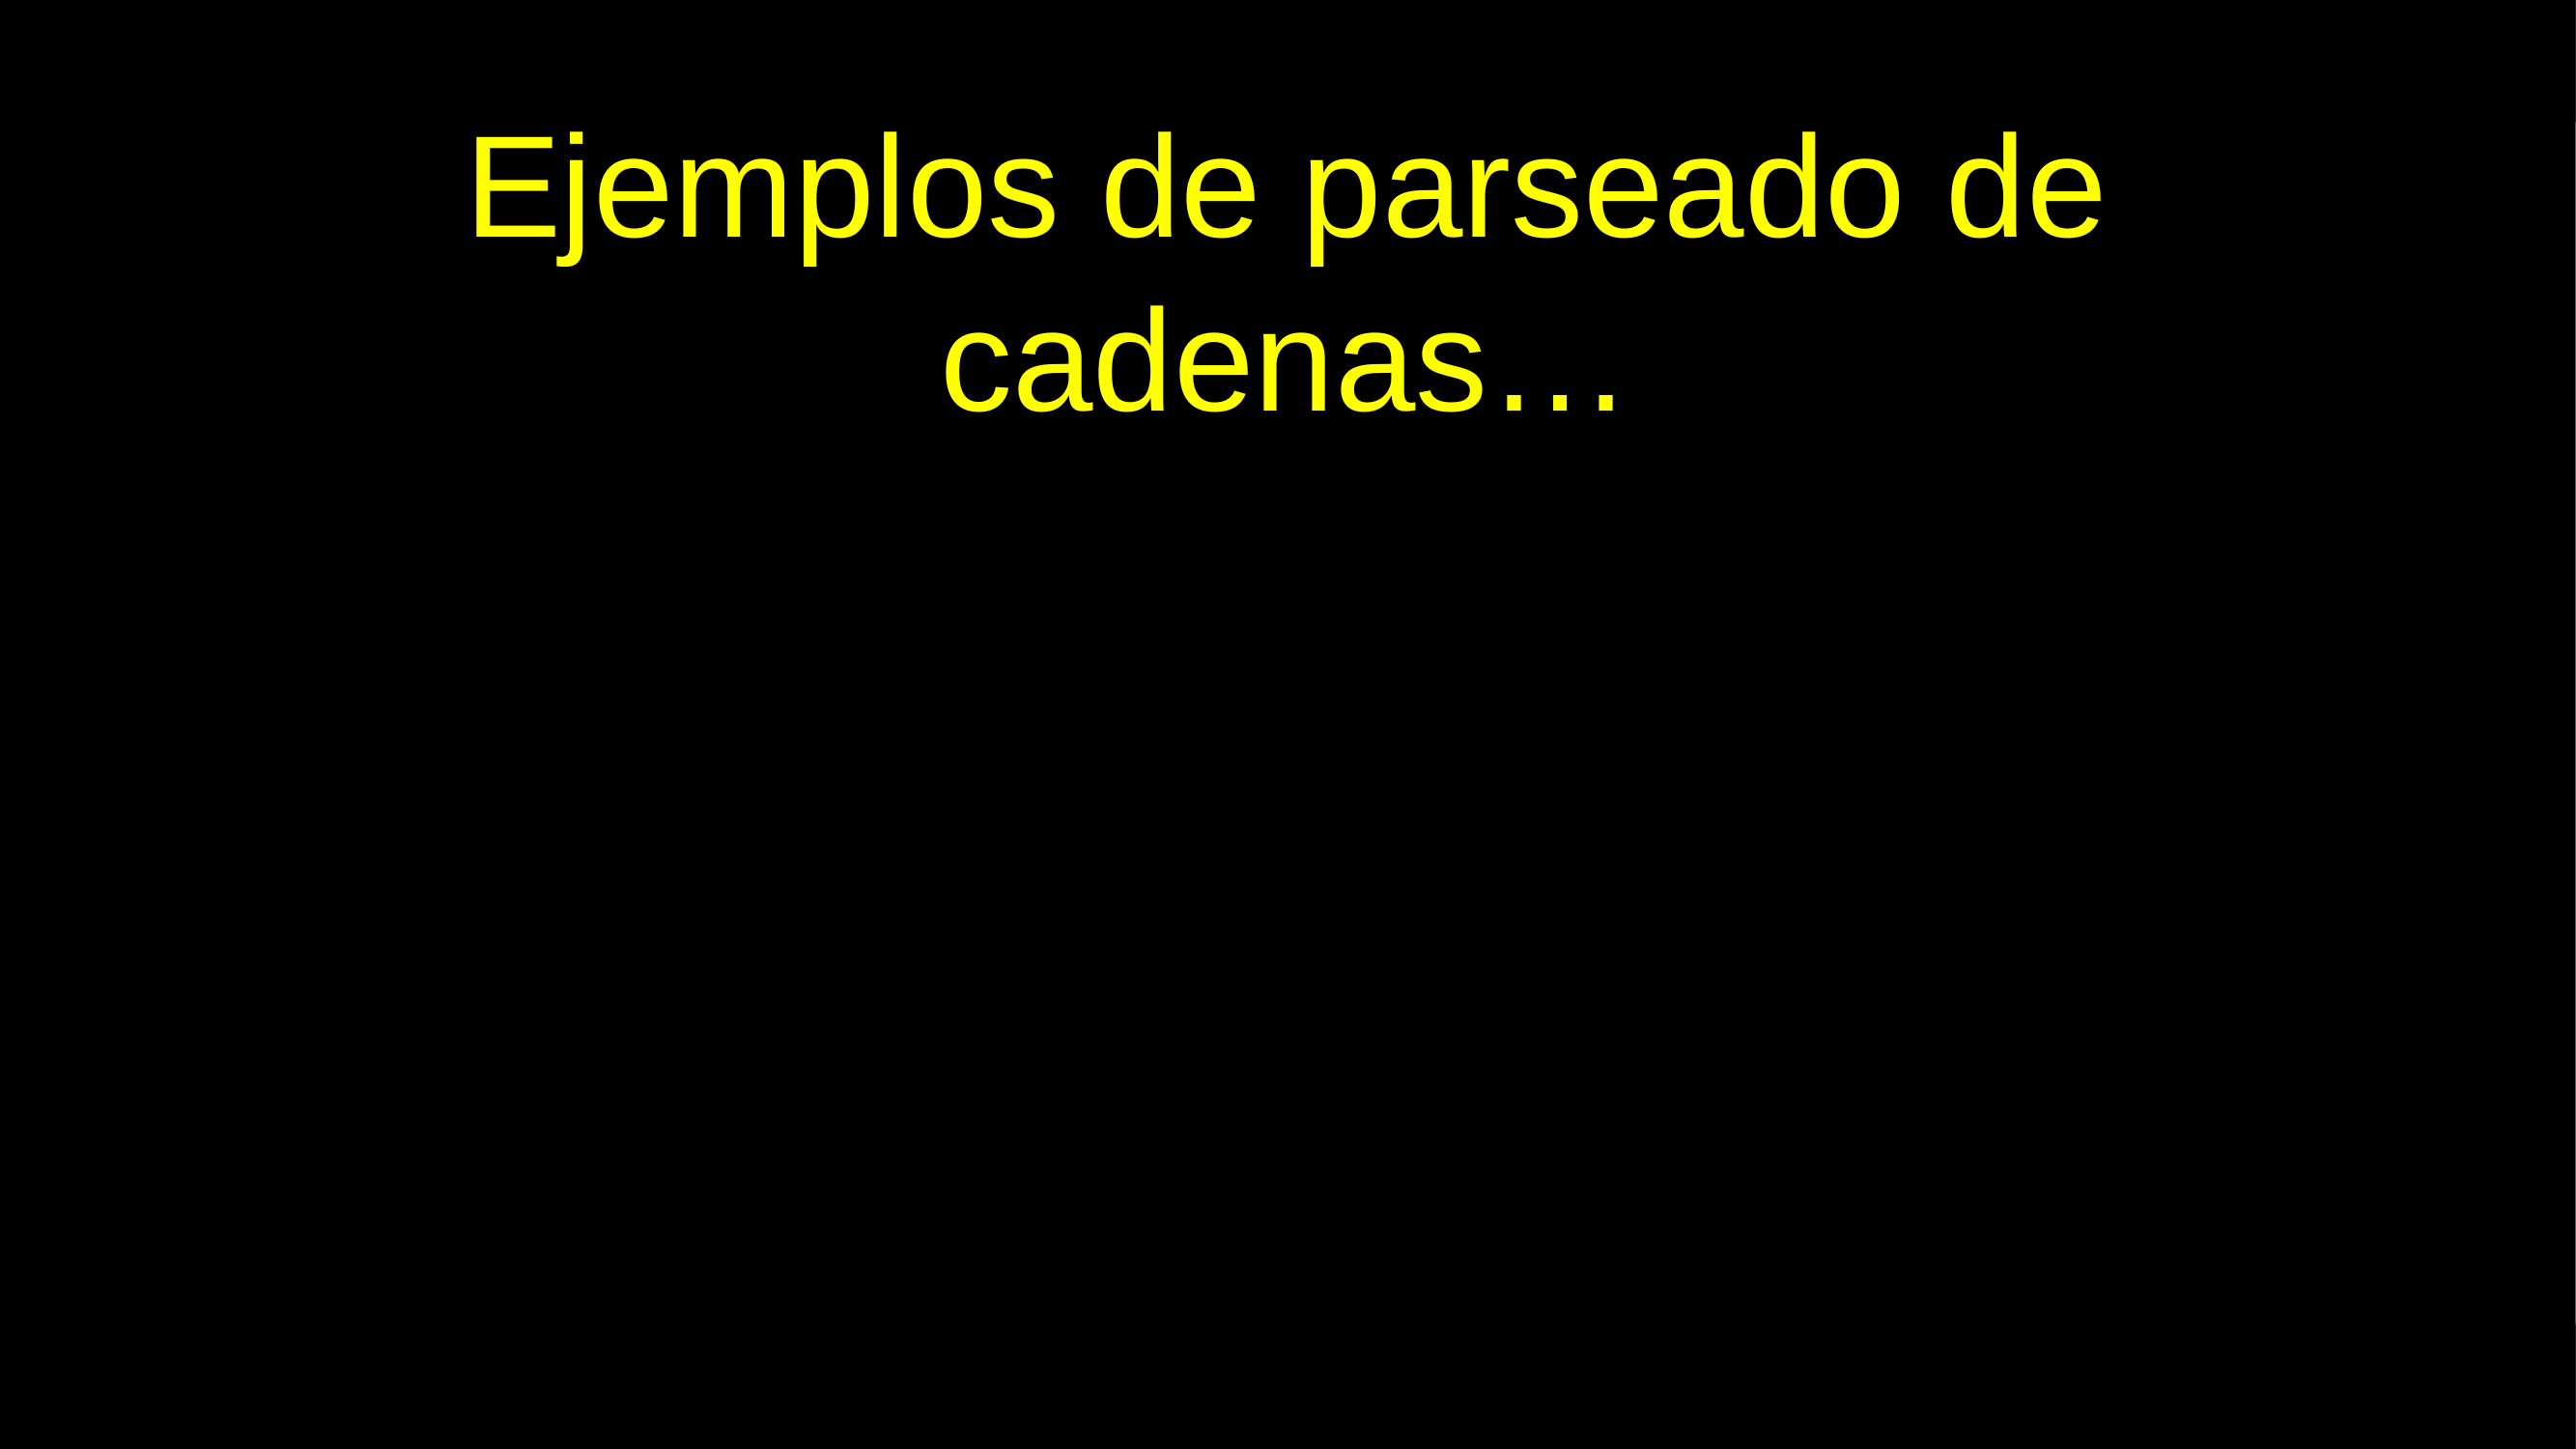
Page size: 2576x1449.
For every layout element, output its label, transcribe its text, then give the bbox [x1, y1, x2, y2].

title Ejemplos de parseado de cadenas… [183, 128, 2391, 403]
